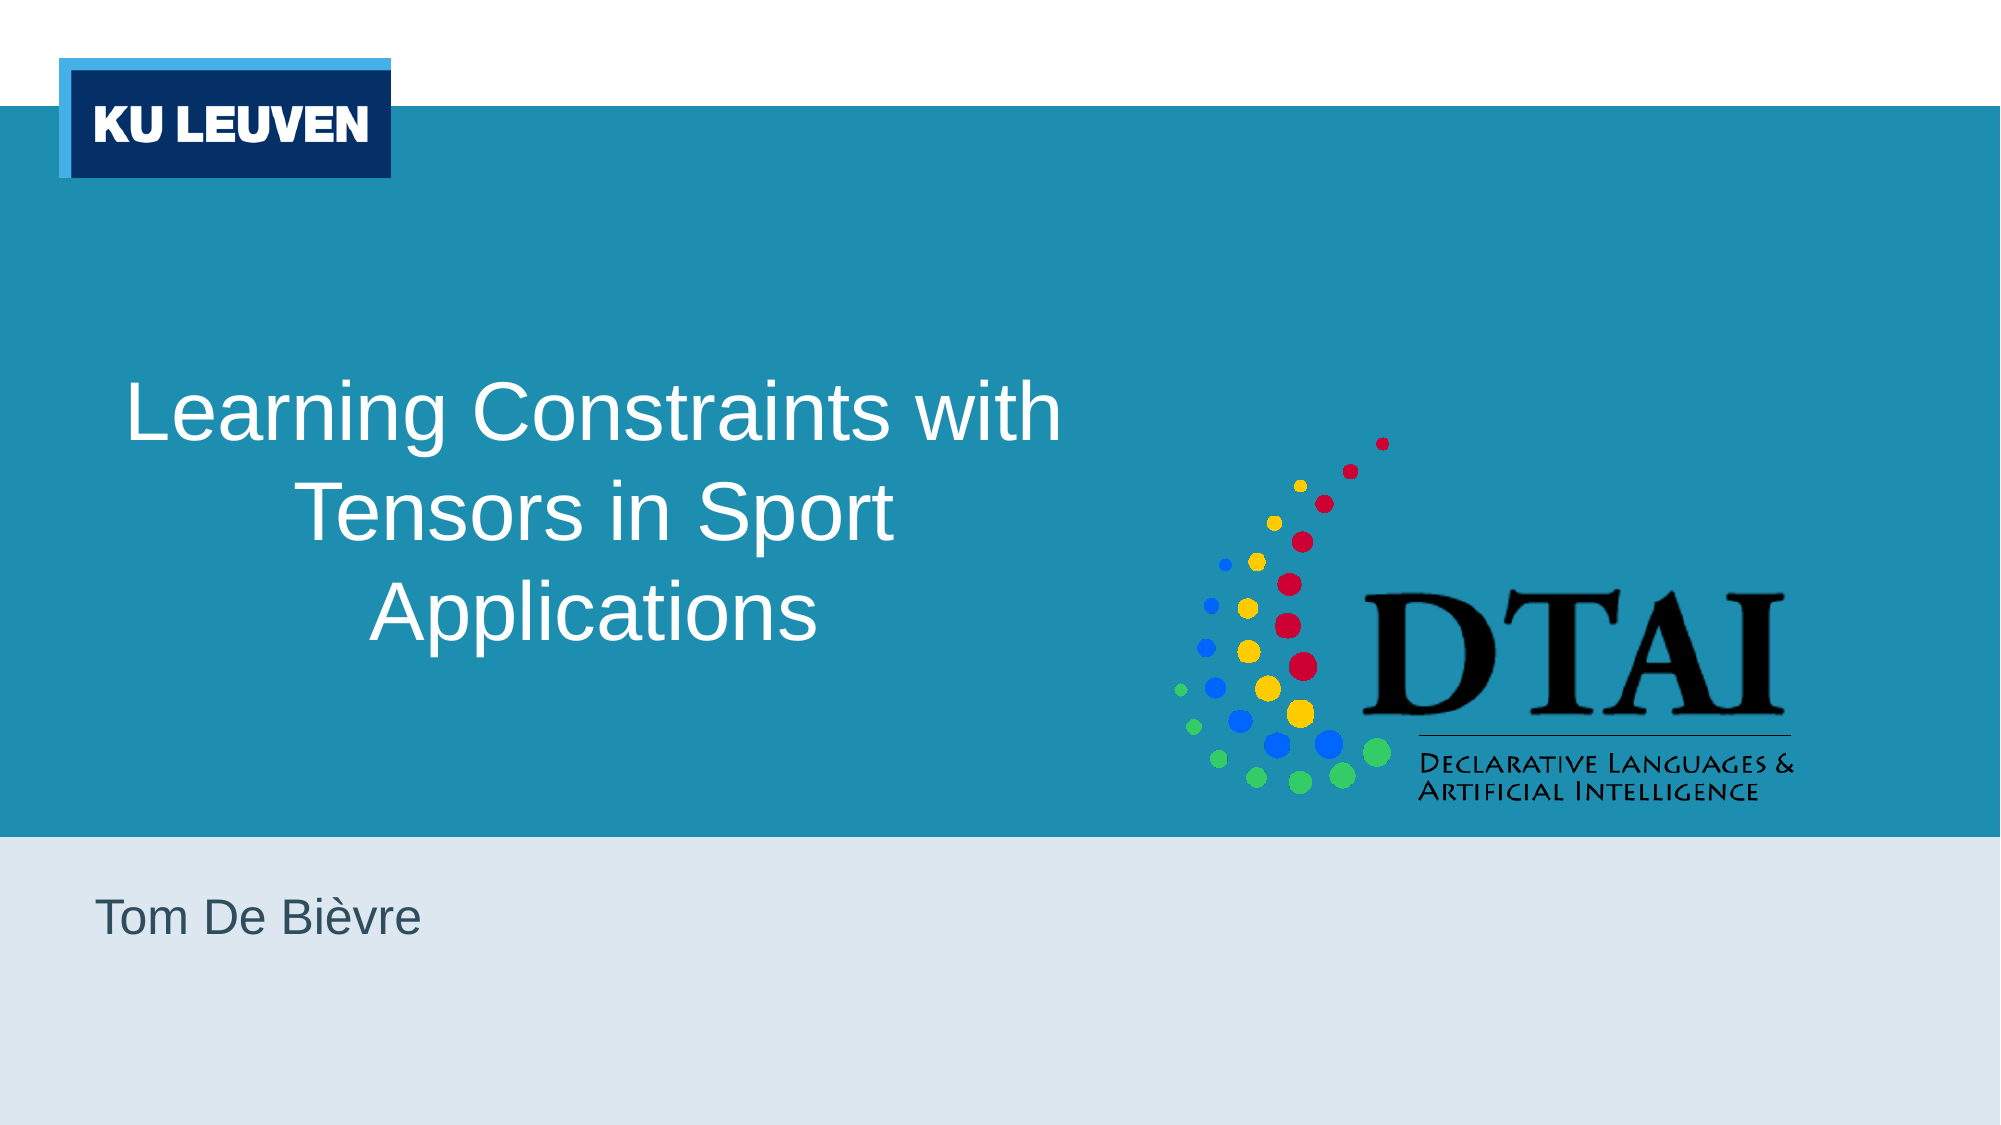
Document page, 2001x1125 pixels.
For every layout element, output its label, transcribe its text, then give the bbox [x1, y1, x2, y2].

title Learning Constraints with Tensors in Sport Applications [94, 177, 1095, 838]
picture [1166, 430, 1906, 846]
picture [59, 58, 391, 178]
subtitle Tom De Bièvre [94, 884, 1095, 1005]
